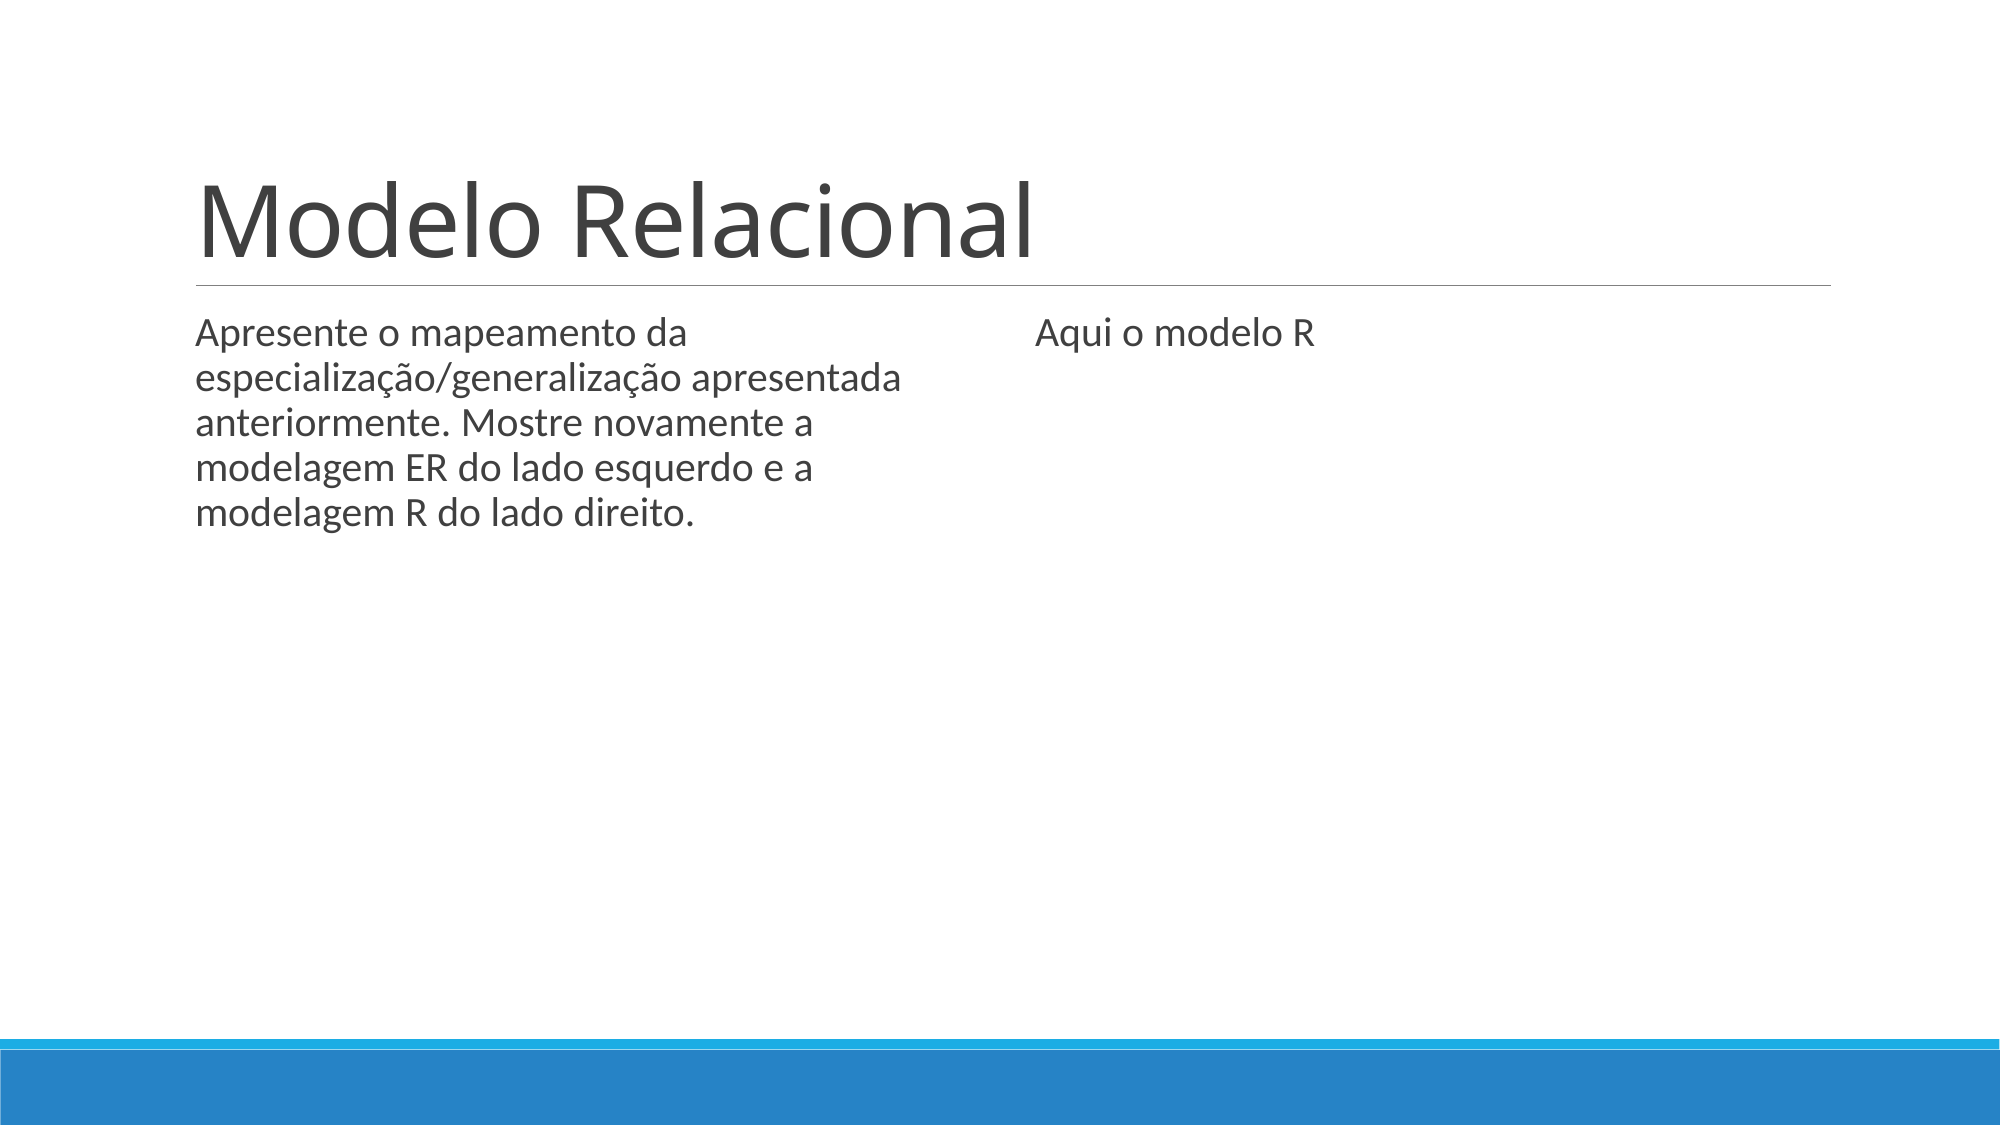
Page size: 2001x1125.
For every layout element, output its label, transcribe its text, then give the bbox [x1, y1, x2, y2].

title Modelo Relacional [180, 47, 1830, 285]
list Apresente o mapeamento da especialização/generalização apresentada anteriormente. Mostre novamente a modelagem ER do lado esquerdo e a modelagem R do lado direito. [180, 302, 990, 963]
list Aqui o modelo R [1020, 302, 1830, 963]
